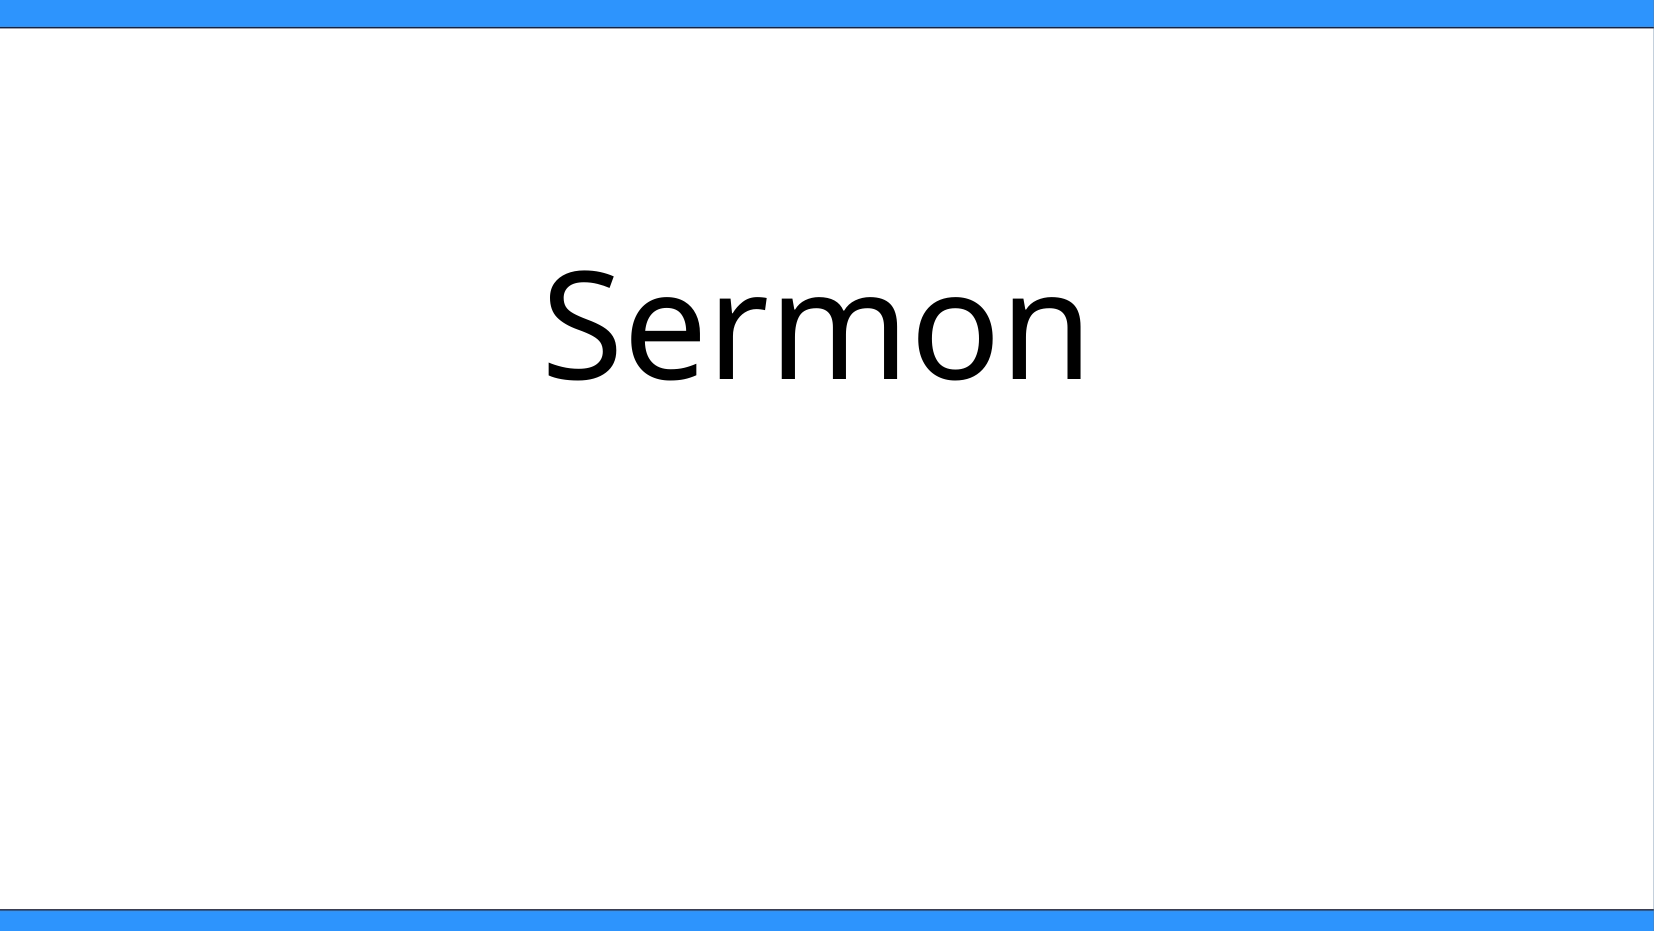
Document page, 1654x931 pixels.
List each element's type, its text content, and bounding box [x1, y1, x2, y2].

text_box Sermon [105, 211, 1531, 556]
picture [0, 0, 1654, 931]
